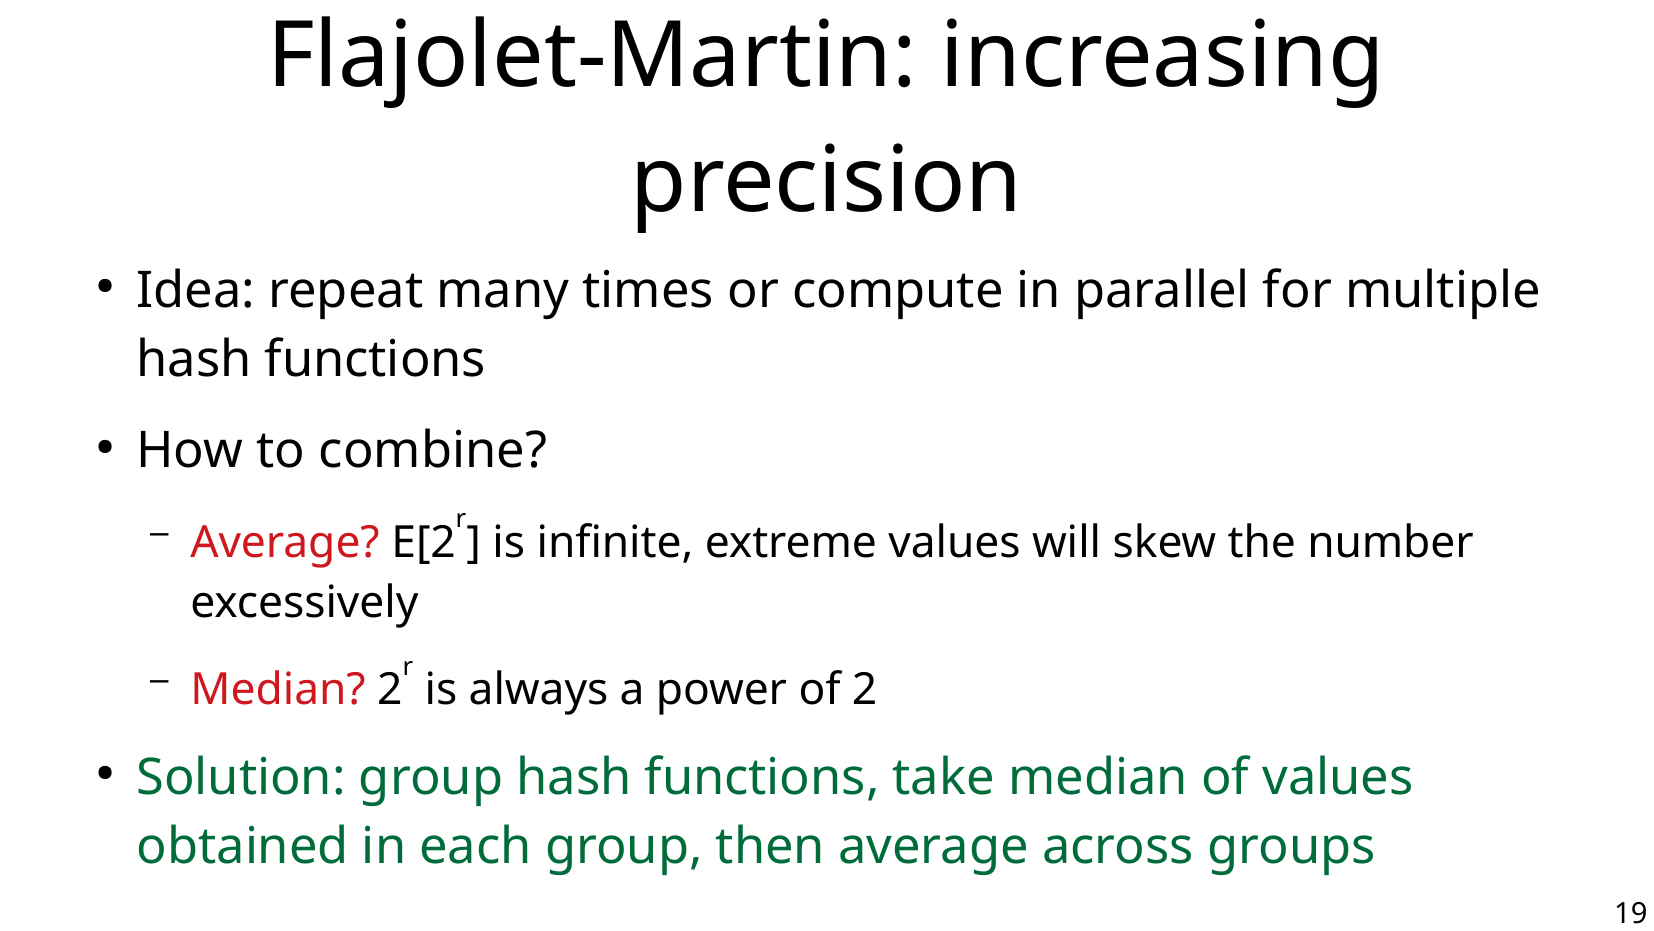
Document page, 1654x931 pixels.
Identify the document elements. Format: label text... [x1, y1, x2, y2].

title Flajolet-Martin: increasing precision [82, 1, 1571, 226]
list Idea: repeat many times or compute in parallel for multiple hash functions How to combine? Average? E[2r] is infinite, extreme values will skew the number excessively Median? 2r is always a power of 2 Solution: group hash functions, take median of values obtained in each group, then average across groups [82, 253, 1571, 879]
